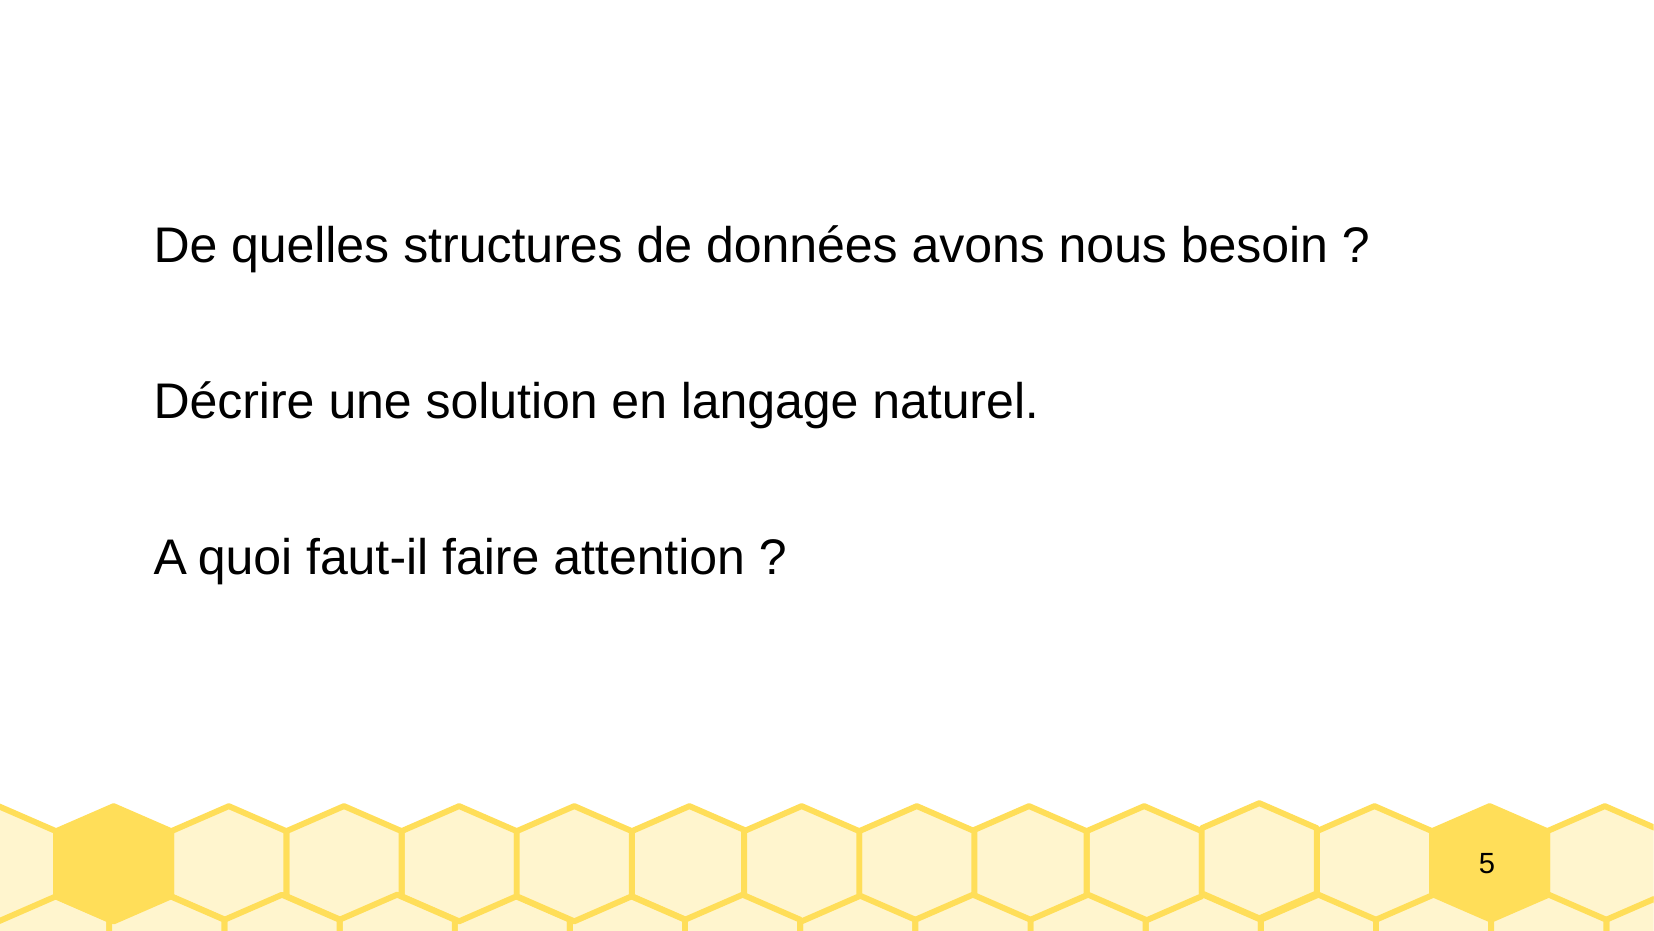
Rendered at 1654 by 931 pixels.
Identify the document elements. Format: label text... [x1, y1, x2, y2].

list De quelles structures de données avons nous besoin ? Décrire une solution en langage naturel. A quoi faut-il faire attention ? [82, 217, 1571, 758]
